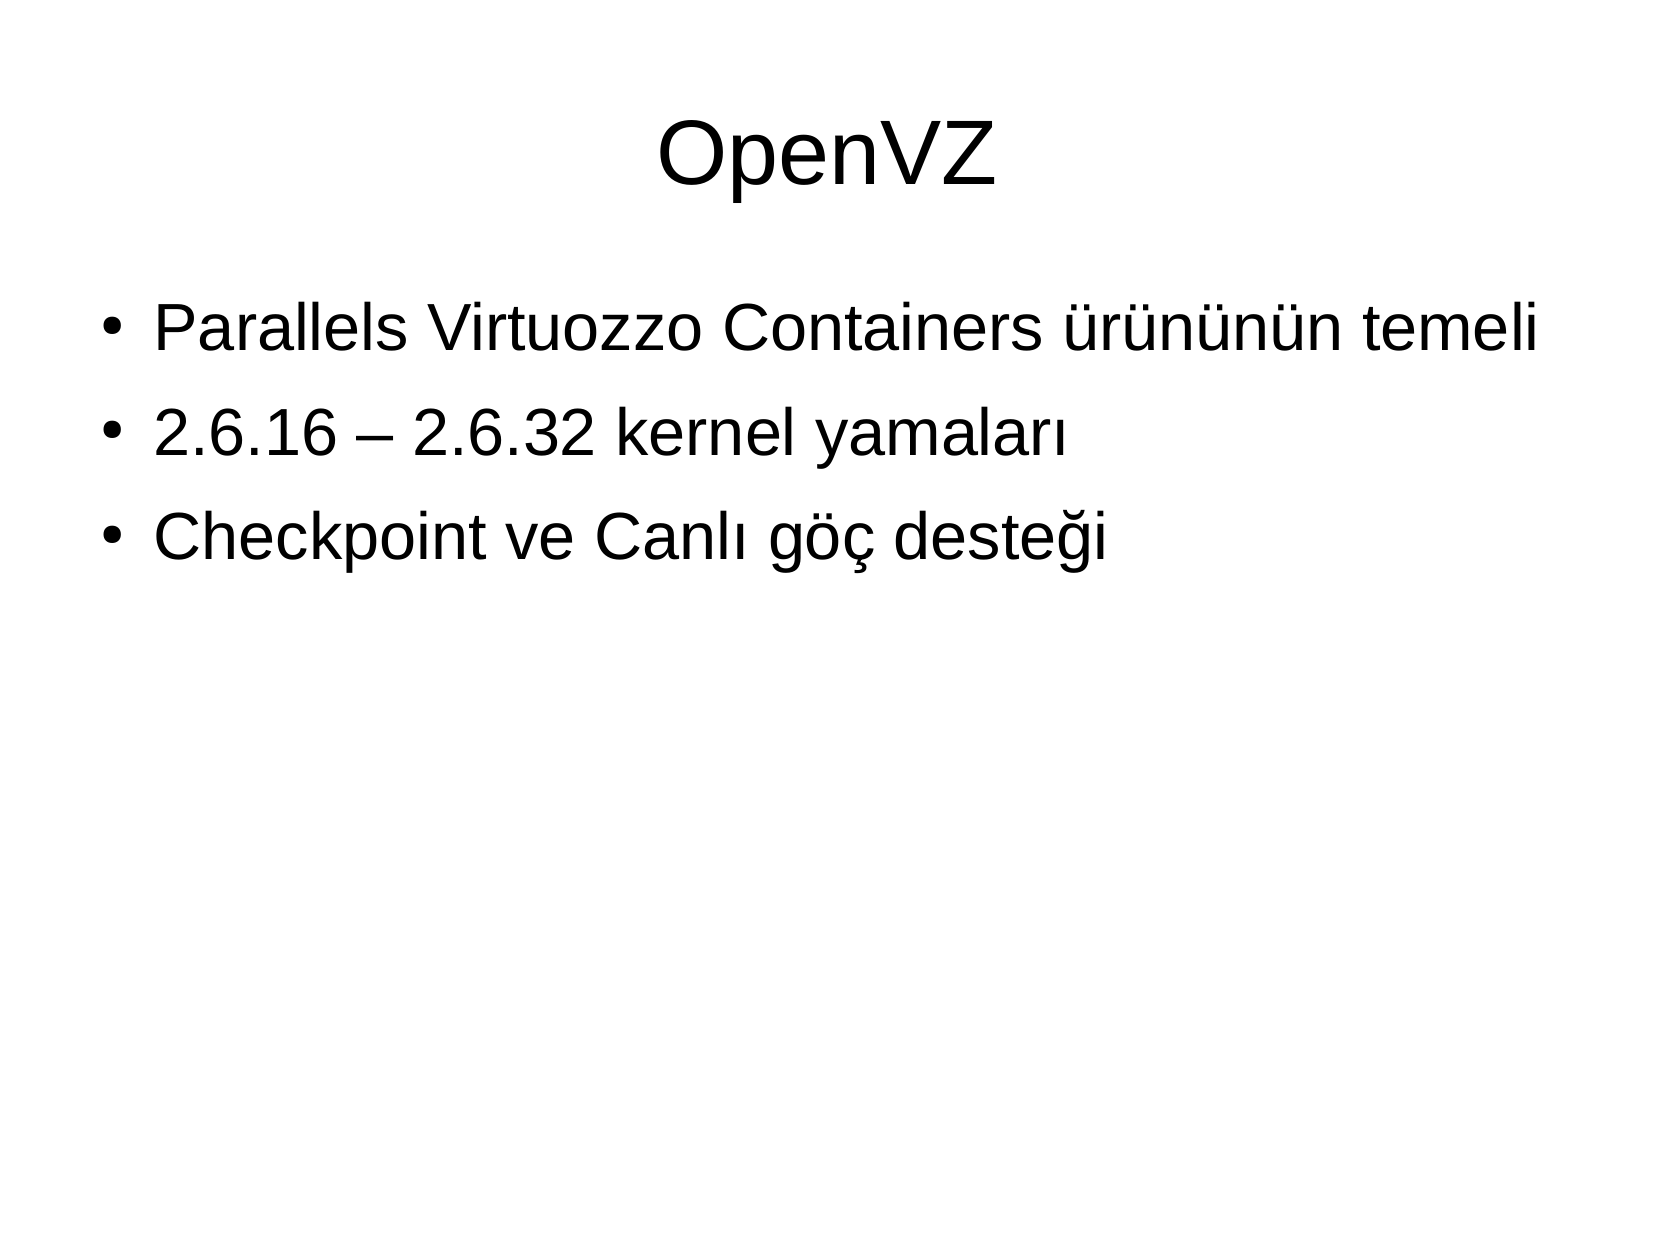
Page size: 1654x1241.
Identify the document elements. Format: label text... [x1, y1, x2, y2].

title OpenVZ [82, 56, 1571, 250]
list Parallels Virtuozzo Containers ürününün temeli 2.6.16 – 2.6.32 kernel yamaları Checkpoint ve Canlı göç desteği [82, 290, 1571, 1109]
